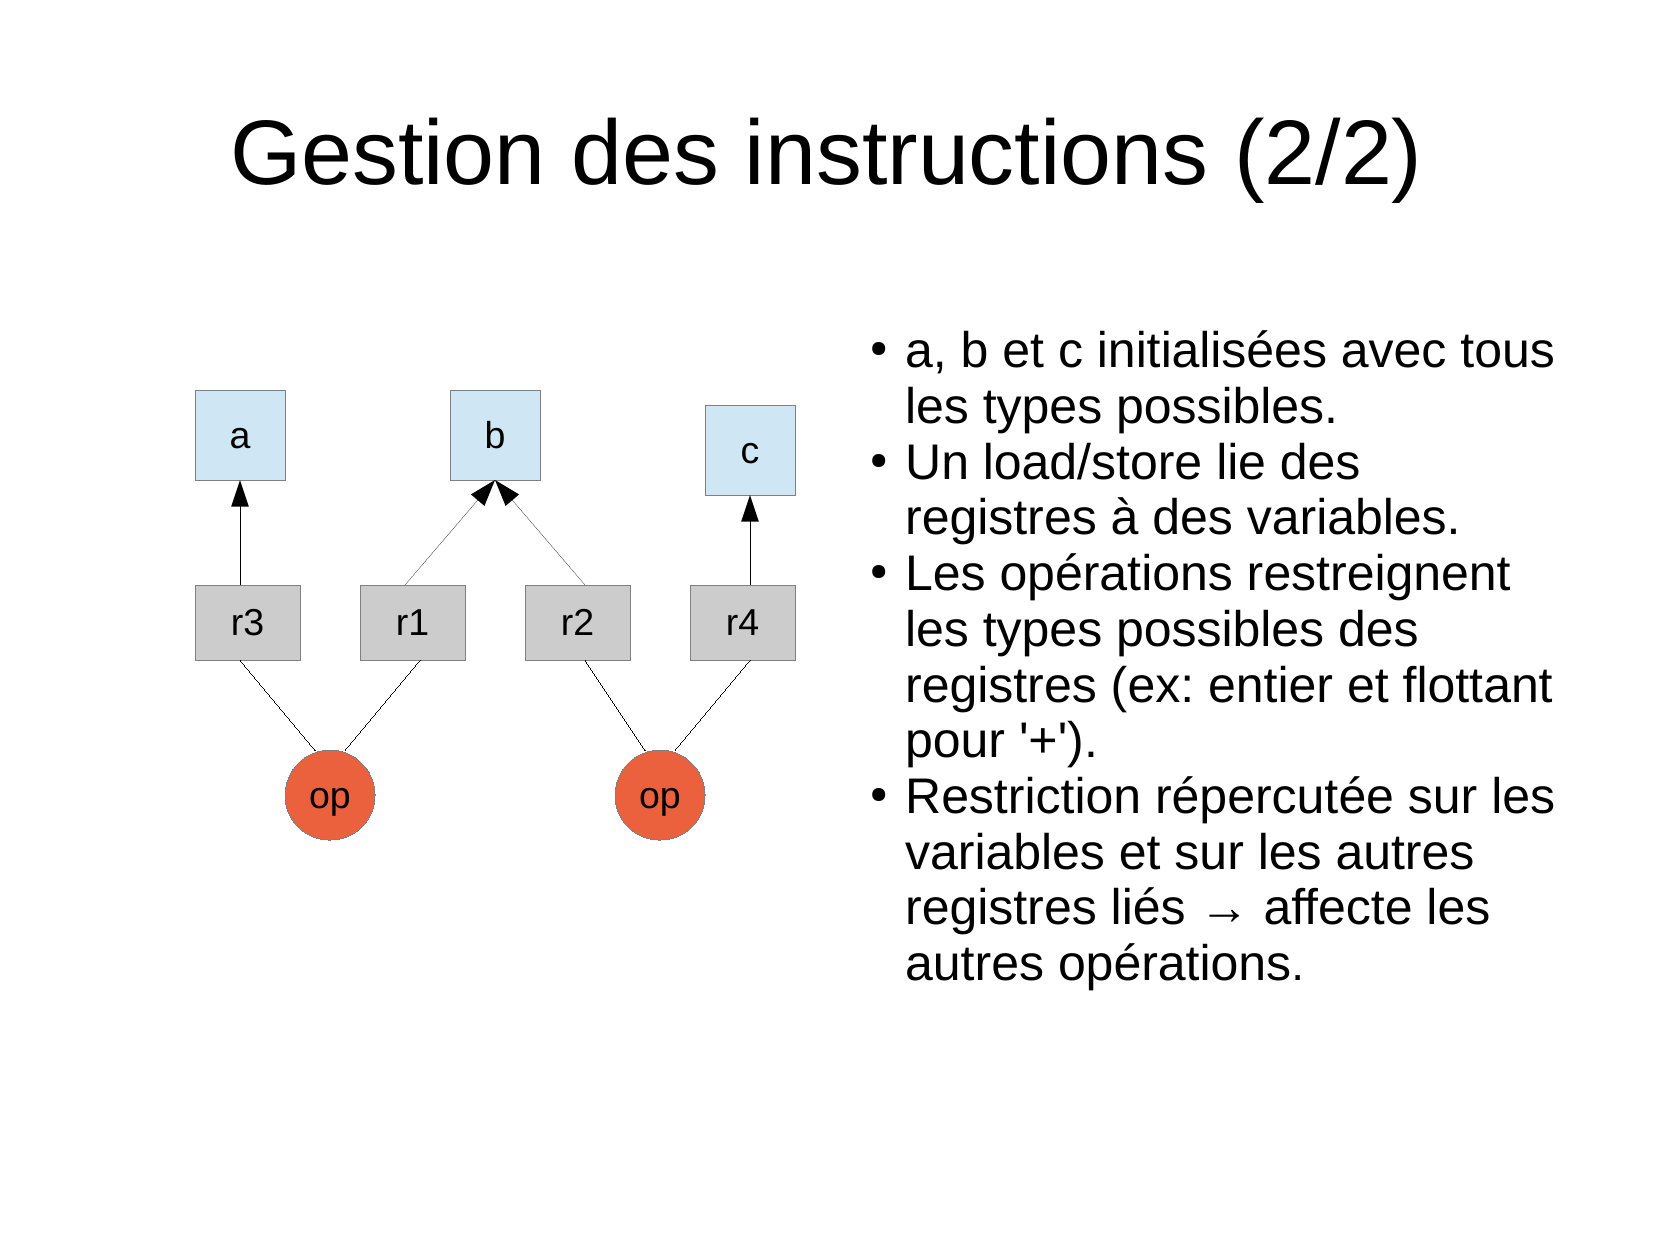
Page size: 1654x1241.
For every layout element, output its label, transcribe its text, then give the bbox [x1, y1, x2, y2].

text_box op [615, 750, 706, 841]
text_box r2 [525, 585, 631, 661]
text_box r1 [360, 585, 466, 661]
text_box r3 [195, 585, 301, 661]
text_box c [705, 405, 796, 496]
text_box r4 [690, 585, 796, 661]
text_box op [285, 750, 376, 841]
title Gestion des instructions (2/2) [82, 49, 1571, 257]
text_box a, b et c initialisées avec tous les types possibles. Un load/store lie des registres à des variables. Les opérations restreignent les types possibles des registres (ex: entier et flottant pour '+'). Restriction répercutée sur les variables et sur les autres registres liés → affecte les autres opérations. [855, 315, 1576, 1104]
text_box a [195, 390, 286, 481]
text_box b [450, 390, 541, 481]
